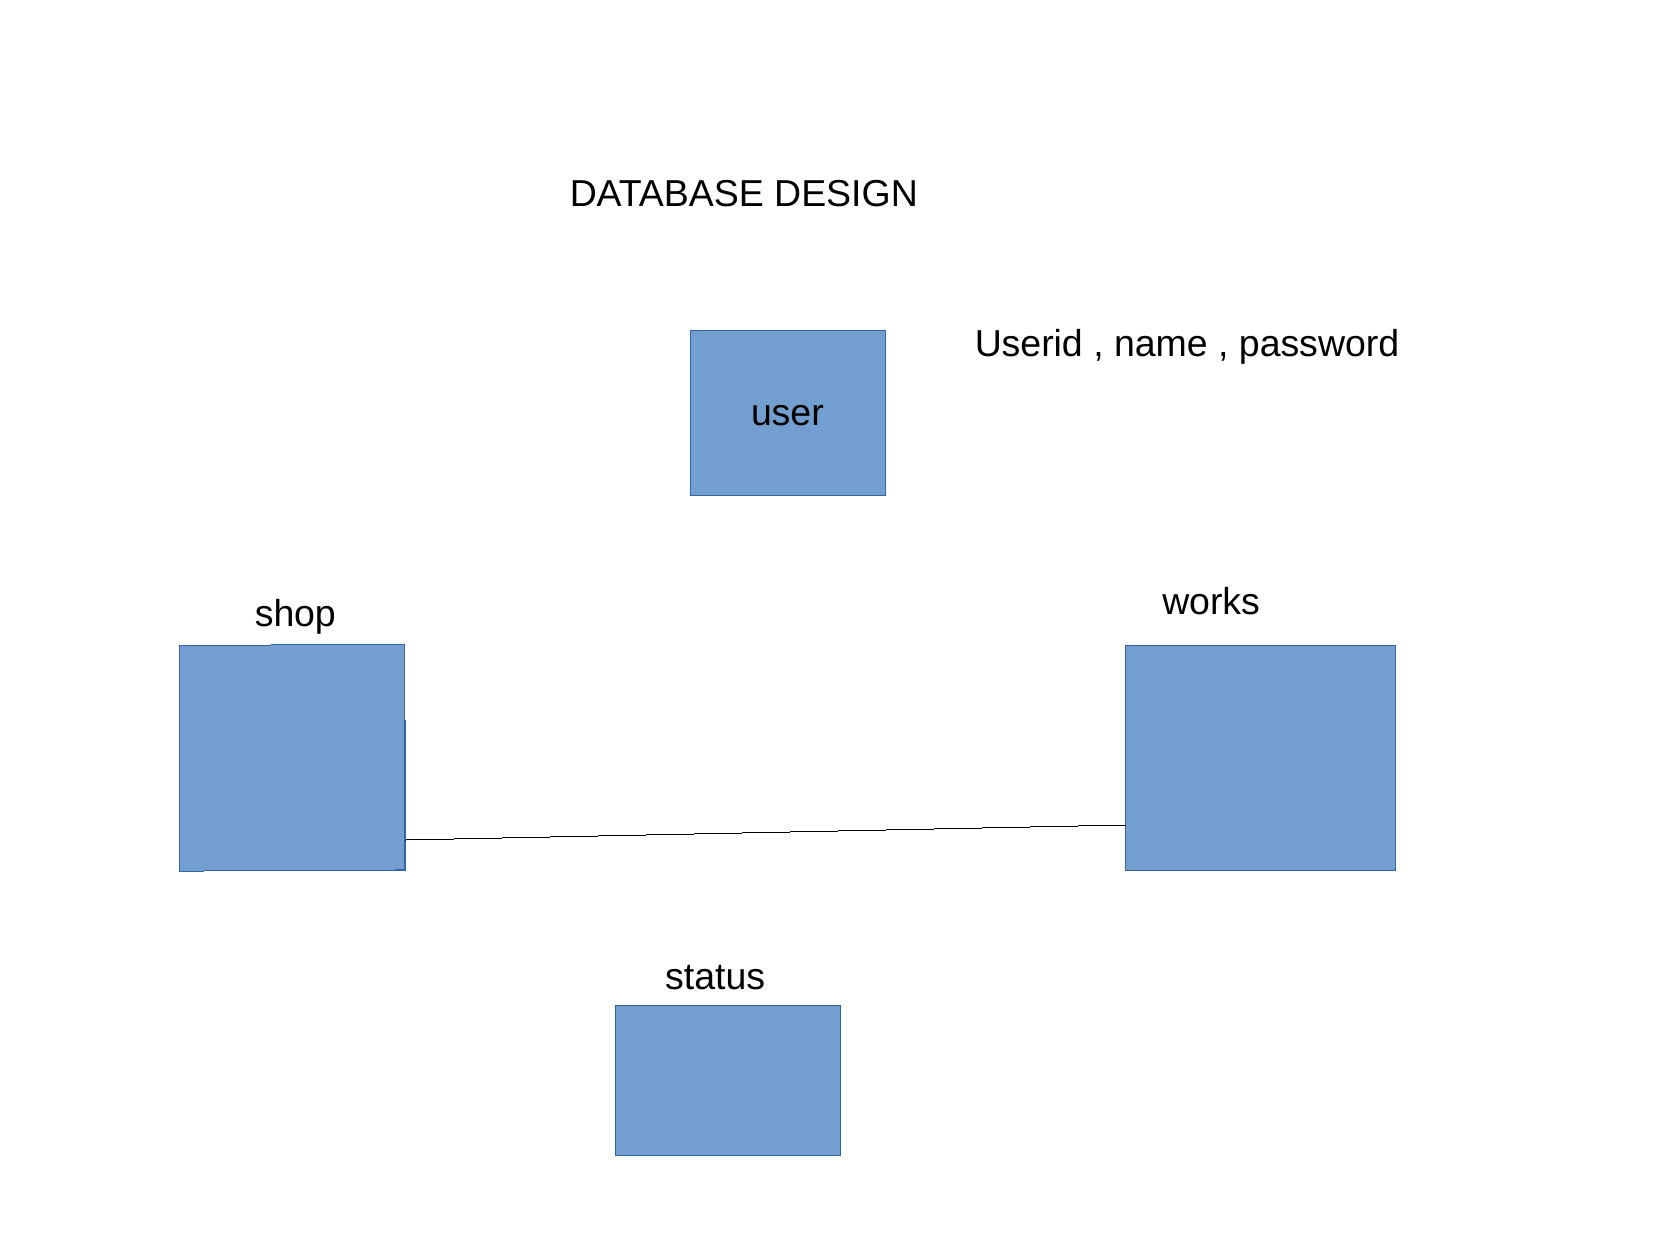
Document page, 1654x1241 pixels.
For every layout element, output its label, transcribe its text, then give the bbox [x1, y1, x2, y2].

text_box works [1147, 573, 1276, 631]
text_box [615, 1005, 841, 1156]
text_box Userid , name , password [960, 315, 1415, 372]
text_box status [650, 948, 781, 1006]
text_box [1125, 645, 1396, 871]
text_box user [690, 330, 886, 496]
text_box shop [240, 585, 351, 642]
text_box [179, 644, 406, 872]
text_box DATABASE DESIGN [555, 165, 934, 222]
